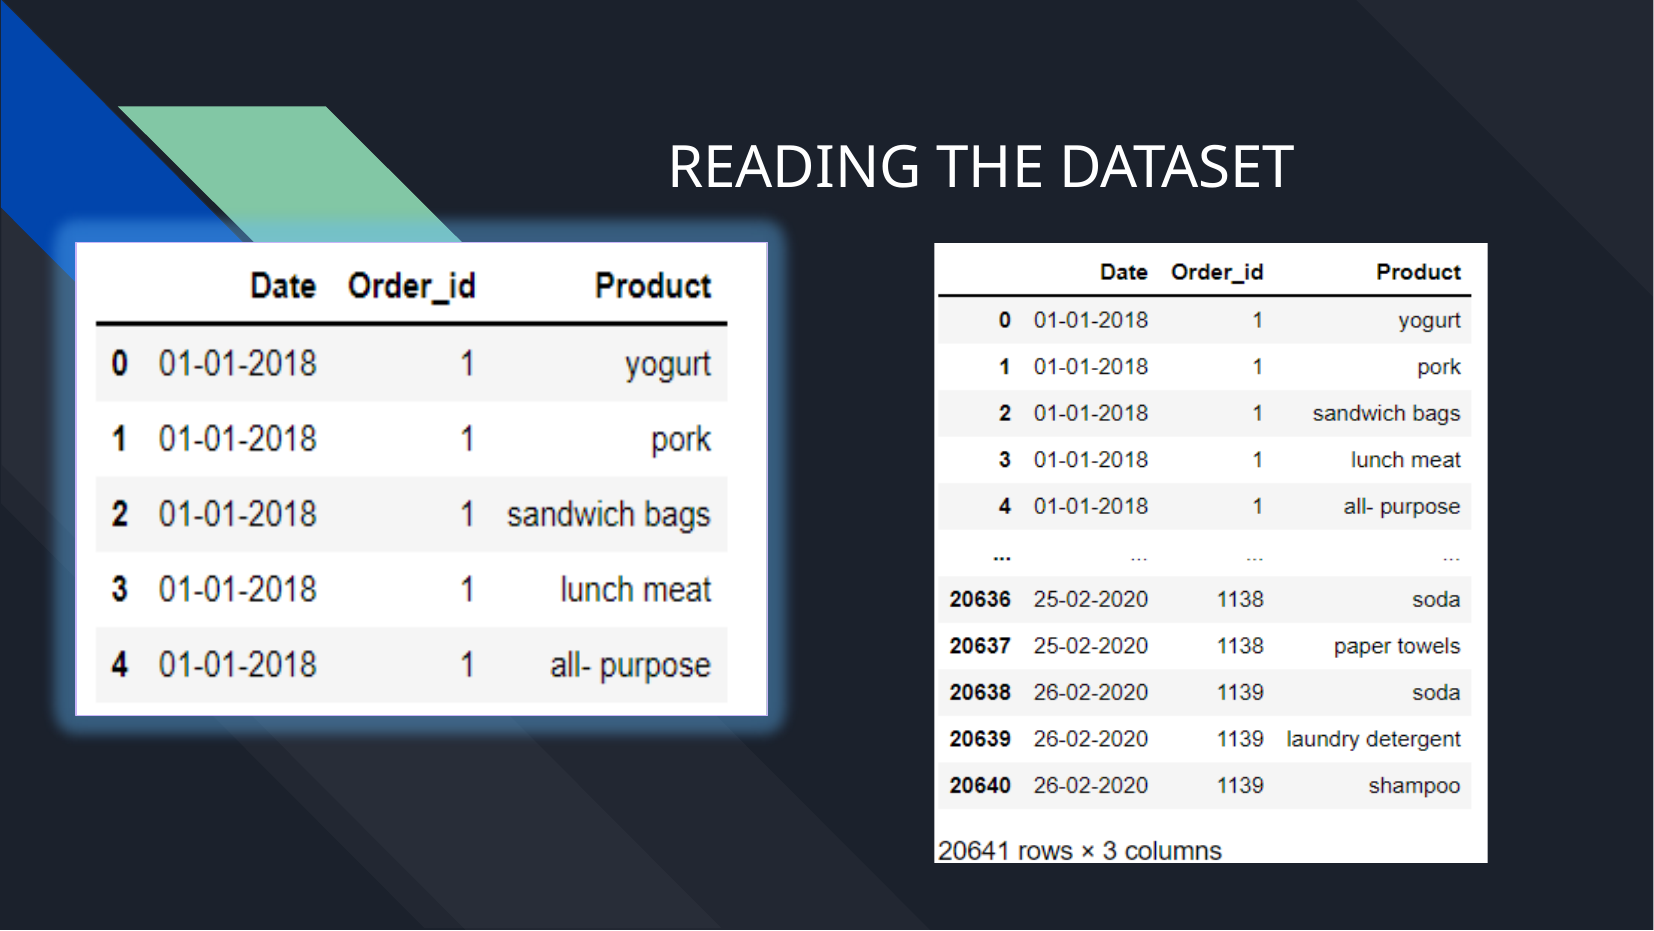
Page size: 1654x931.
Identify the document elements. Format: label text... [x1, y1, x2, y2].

title READING THE DATASET [631, 127, 1369, 317]
text_box [934, 243, 1488, 863]
text_box [37, 203, 805, 753]
